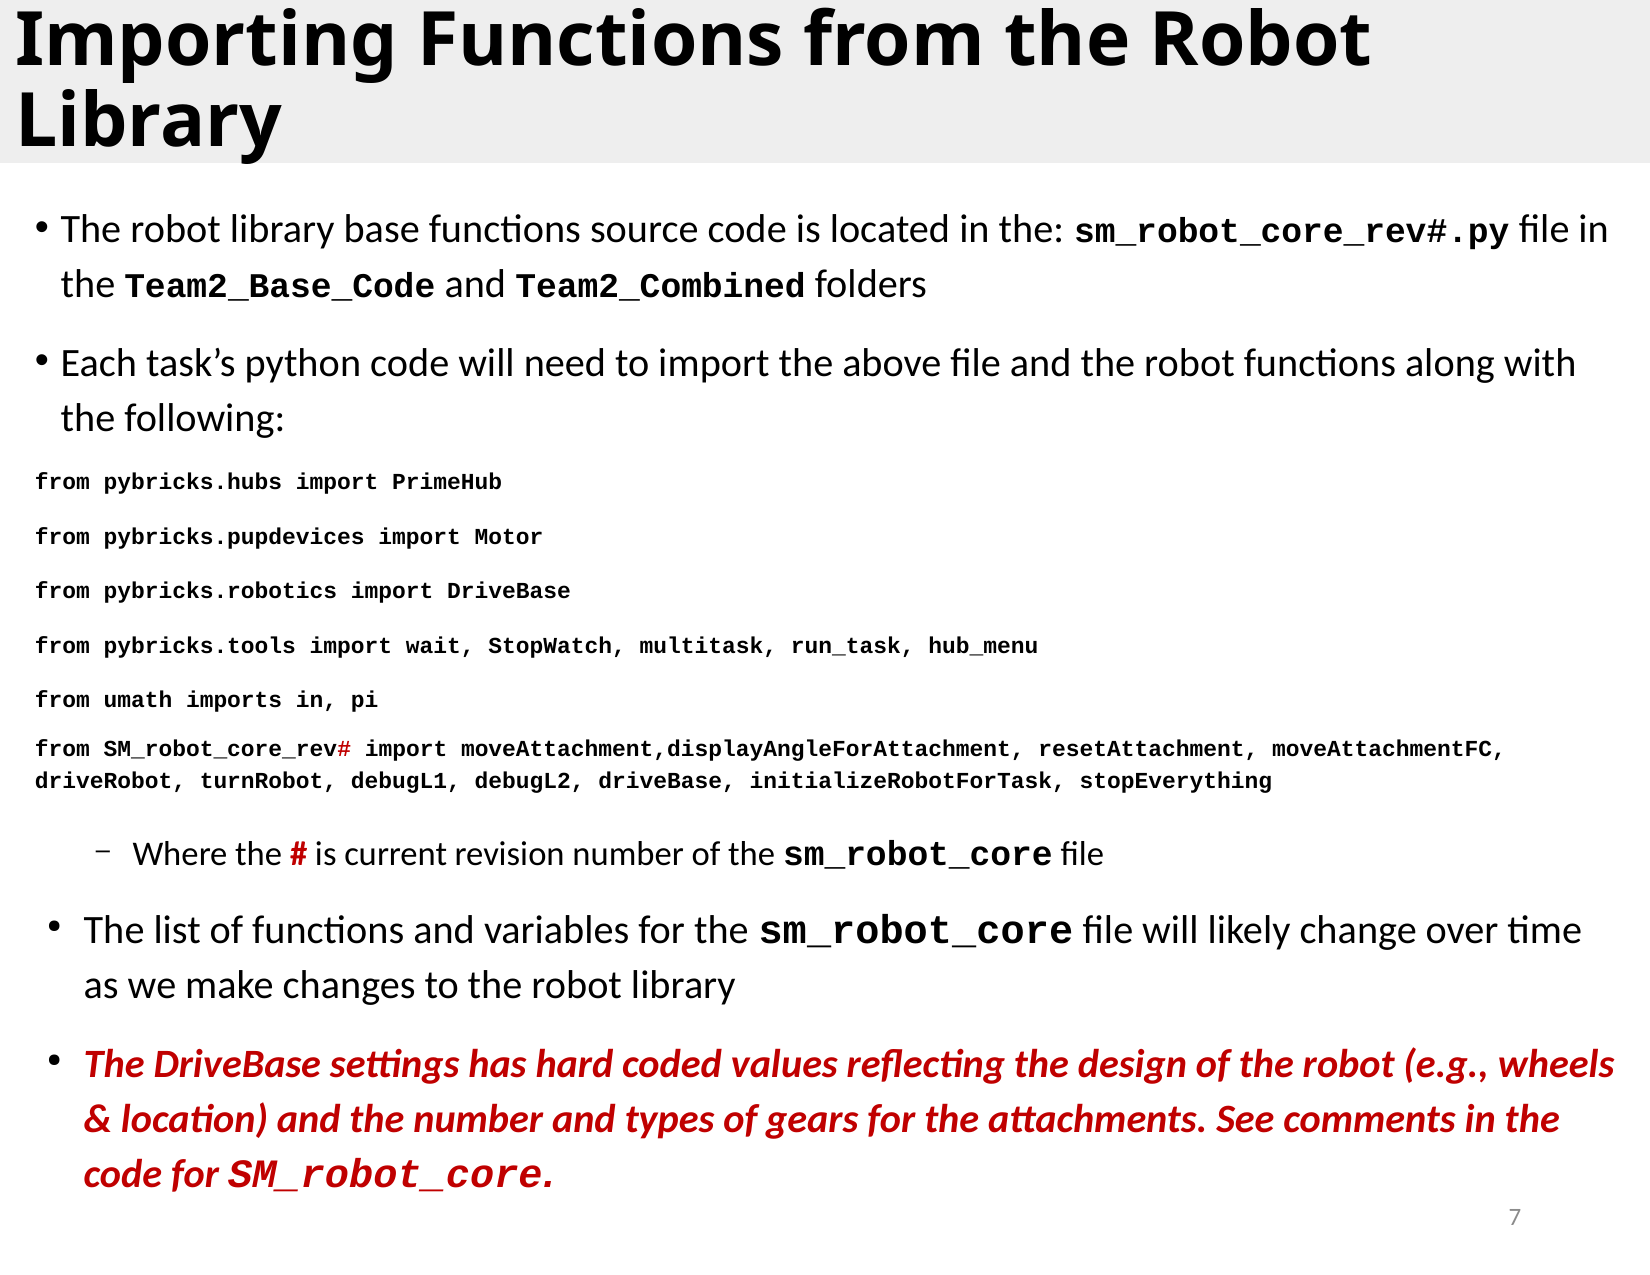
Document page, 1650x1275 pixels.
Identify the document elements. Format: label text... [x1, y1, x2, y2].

list The robot library base functions source code is located in the: sm_robot_core_rev#.py file in the Team2_Base_Code and Team2_Combined folders Each task’s python code will need to import the above file and the robot functions along with the following: from pybricks.hubs import PrimeHub from pybricks.pupdevices import Motor from pybricks.robotics import DriveBase from pybricks.tools import wait, StopWatch, multitask, run_task, hub_menu from umath imports in, pi from SM_robot_core_rev# import moveAttachment,displayAngleForAttachment, resetAttachment, moveAttachmentFC, driveRobot, turnRobot, debugL1, debugL2, driveBase, initializeRobotForTask, stopEverything Where the # is current revision number of the sm_robot_core file The list of functions and variables for the sm_robot_core file will likely change over time as we make changes to the robot library The DriveBase settings has hard coded values reflecting the design of the robot (e.g., wheels & location) and the number and types of gears for the attachments. See comments in the code for SM_robot_core. [19, 187, 1633, 1218]
title Importing Functions from the Robot Library [0, 0, 1650, 163]
